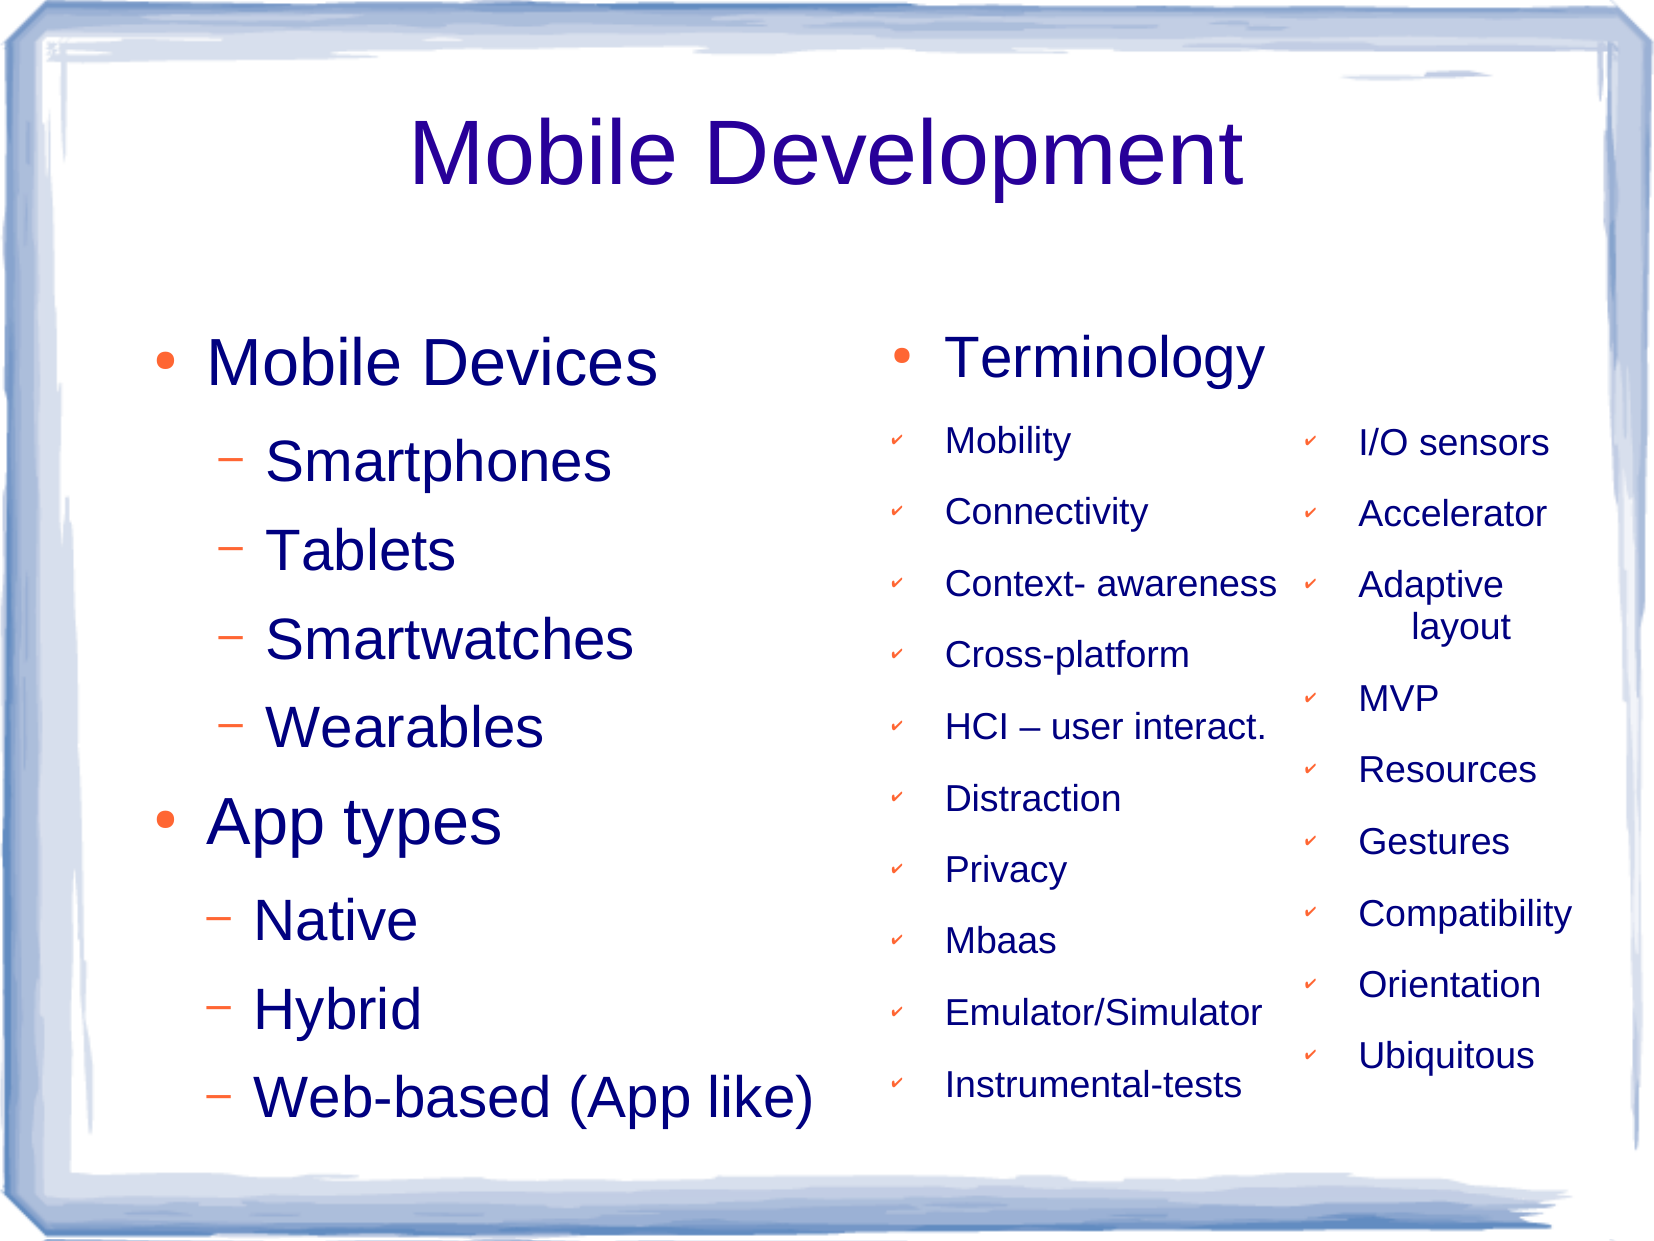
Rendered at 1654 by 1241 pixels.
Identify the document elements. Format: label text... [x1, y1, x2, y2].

title Mobile Development [82, 49, 1571, 257]
picture [0, 0, 1654, 1241]
list Mobile Devices Smartphones Tablets Smartwatches Wearables App types Native Hybrid Web-based (App like) [118, 324, 828, 1131]
list Terminology Mobility Connectivity Context- awareness Cross-platform HCI – user interact. Distraction Privacy Mbaas Emulator/Simulator Instrumental-tests [856, 324, 1300, 1152]
list I/O sensors Accelerator Adaptive layout MVP Resources Gestures Compatibility Orientation Ubiquitous [1269, 354, 1595, 1152]
